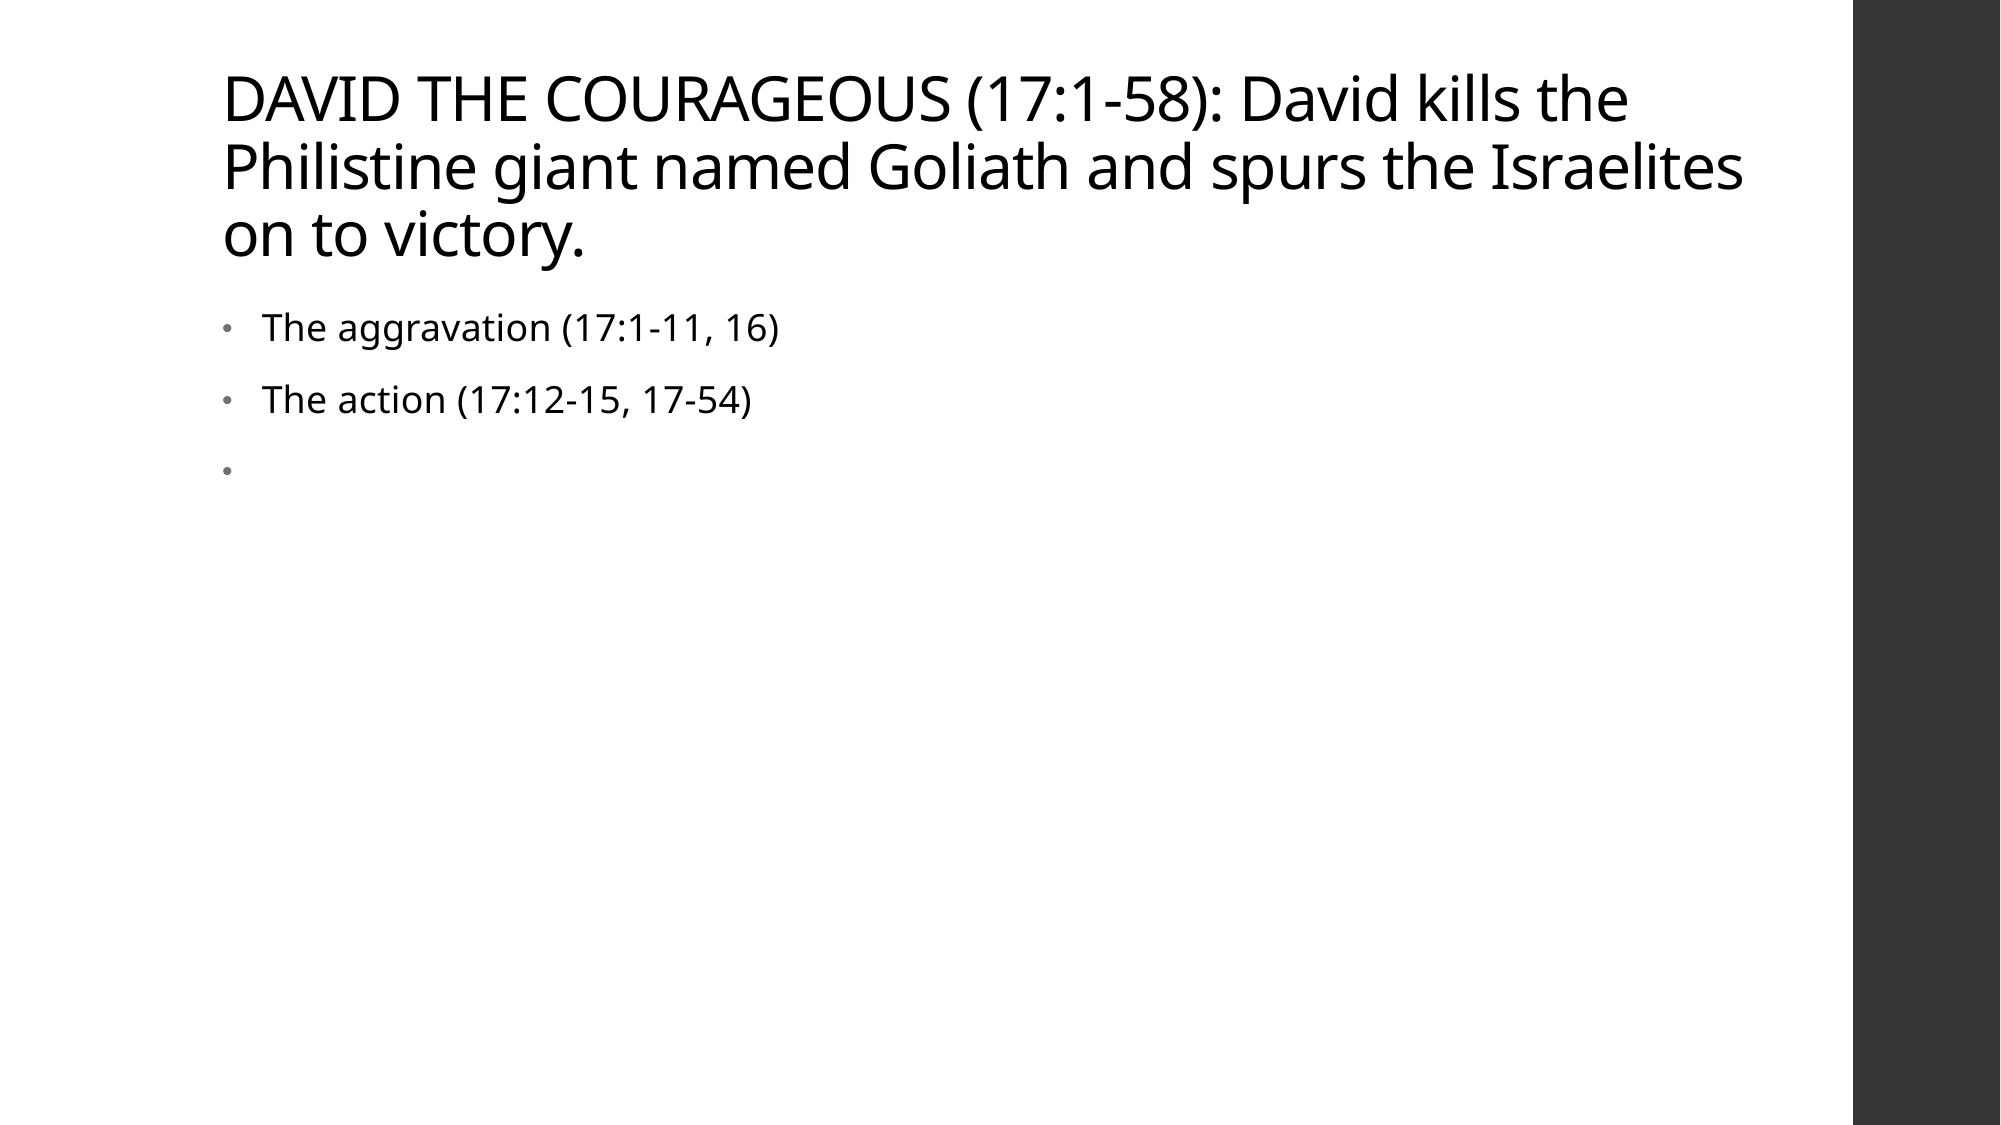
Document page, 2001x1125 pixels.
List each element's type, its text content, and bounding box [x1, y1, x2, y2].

list The aggravation (17:1-11, 16) The action (17:12-15, 17-54) [206, 299, 1617, 1014]
title DAVID THE COURAGEOUS (17:1-58): David kills the Philistine giant named Goliath and spurs the Israelites on to victory. [206, 60, 1797, 278]
